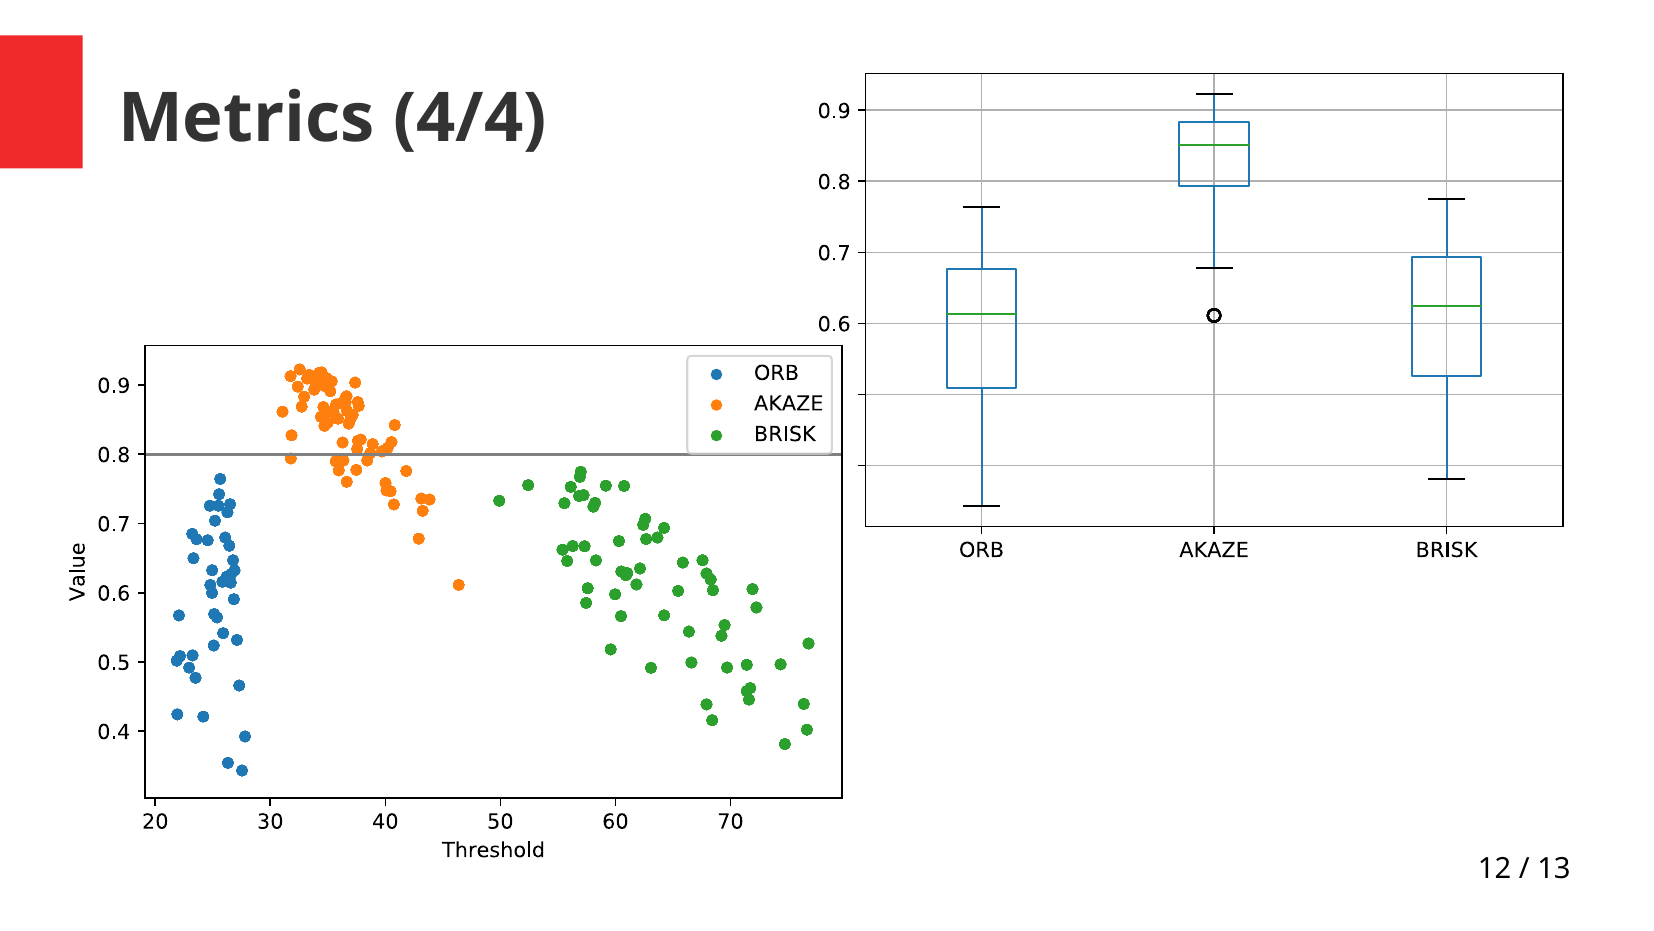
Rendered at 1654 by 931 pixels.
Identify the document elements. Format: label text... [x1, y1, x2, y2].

title Metrics (4/4) [118, 37, 752, 193]
picture [31, 0, 1654, 875]
